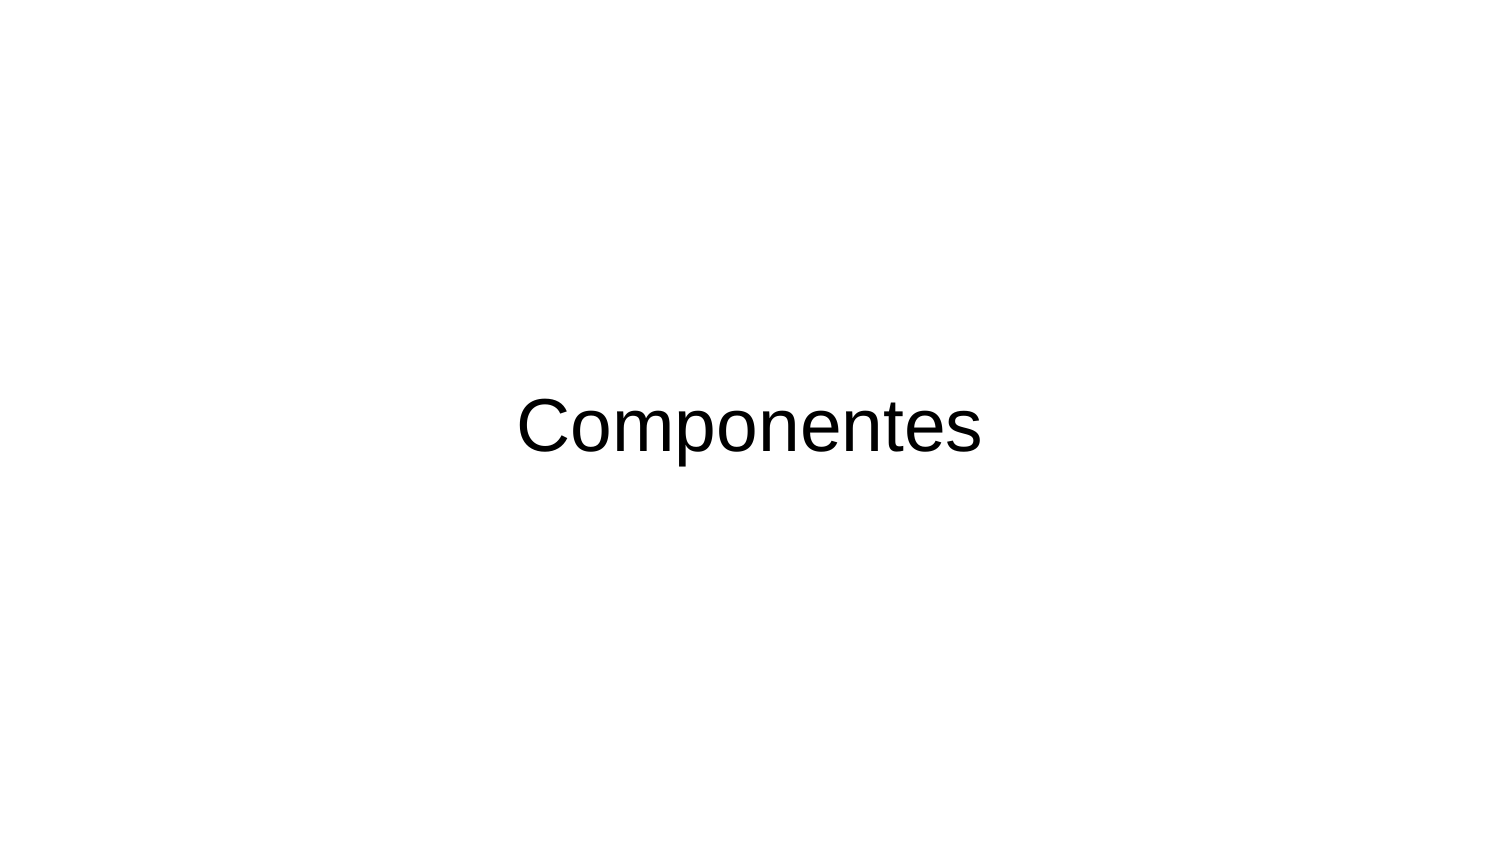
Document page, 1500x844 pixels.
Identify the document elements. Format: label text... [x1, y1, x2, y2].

title Componentes [51, 352, 1449, 491]
